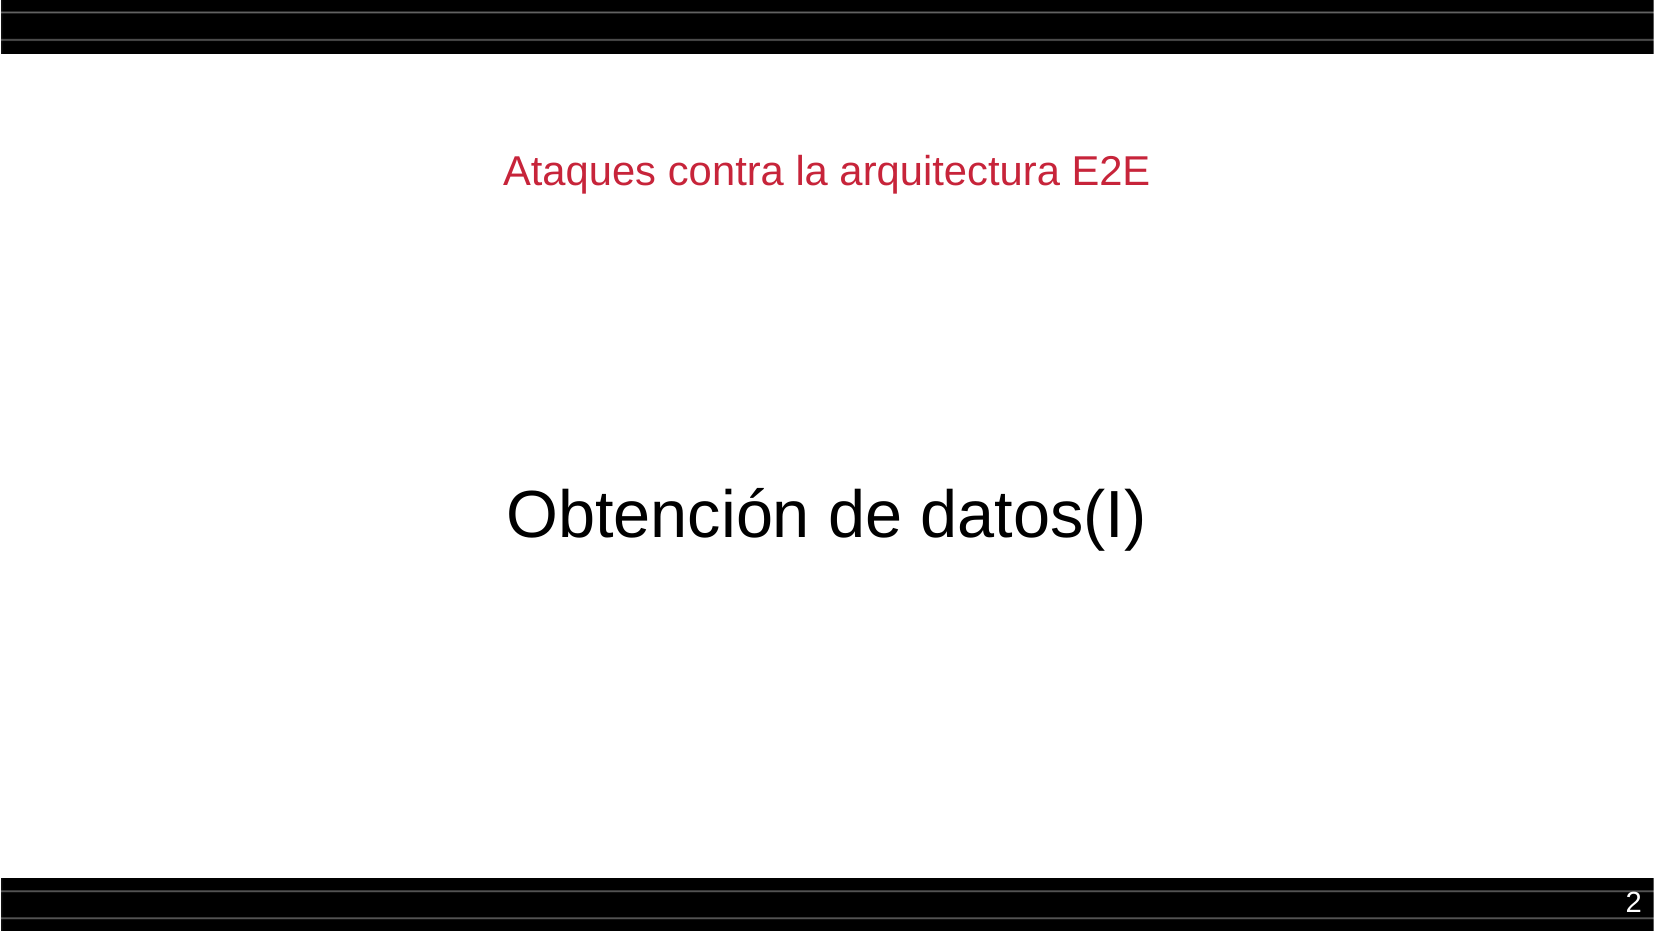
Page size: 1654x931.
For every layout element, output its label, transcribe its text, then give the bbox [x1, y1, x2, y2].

picture [1, 878, 1654, 931]
picture [1, 0, 1654, 54]
title Ataques contra la arquitectura E2E [82, 92, 1571, 249]
subtitle Obtención de datos(I) [82, 271, 1571, 758]
